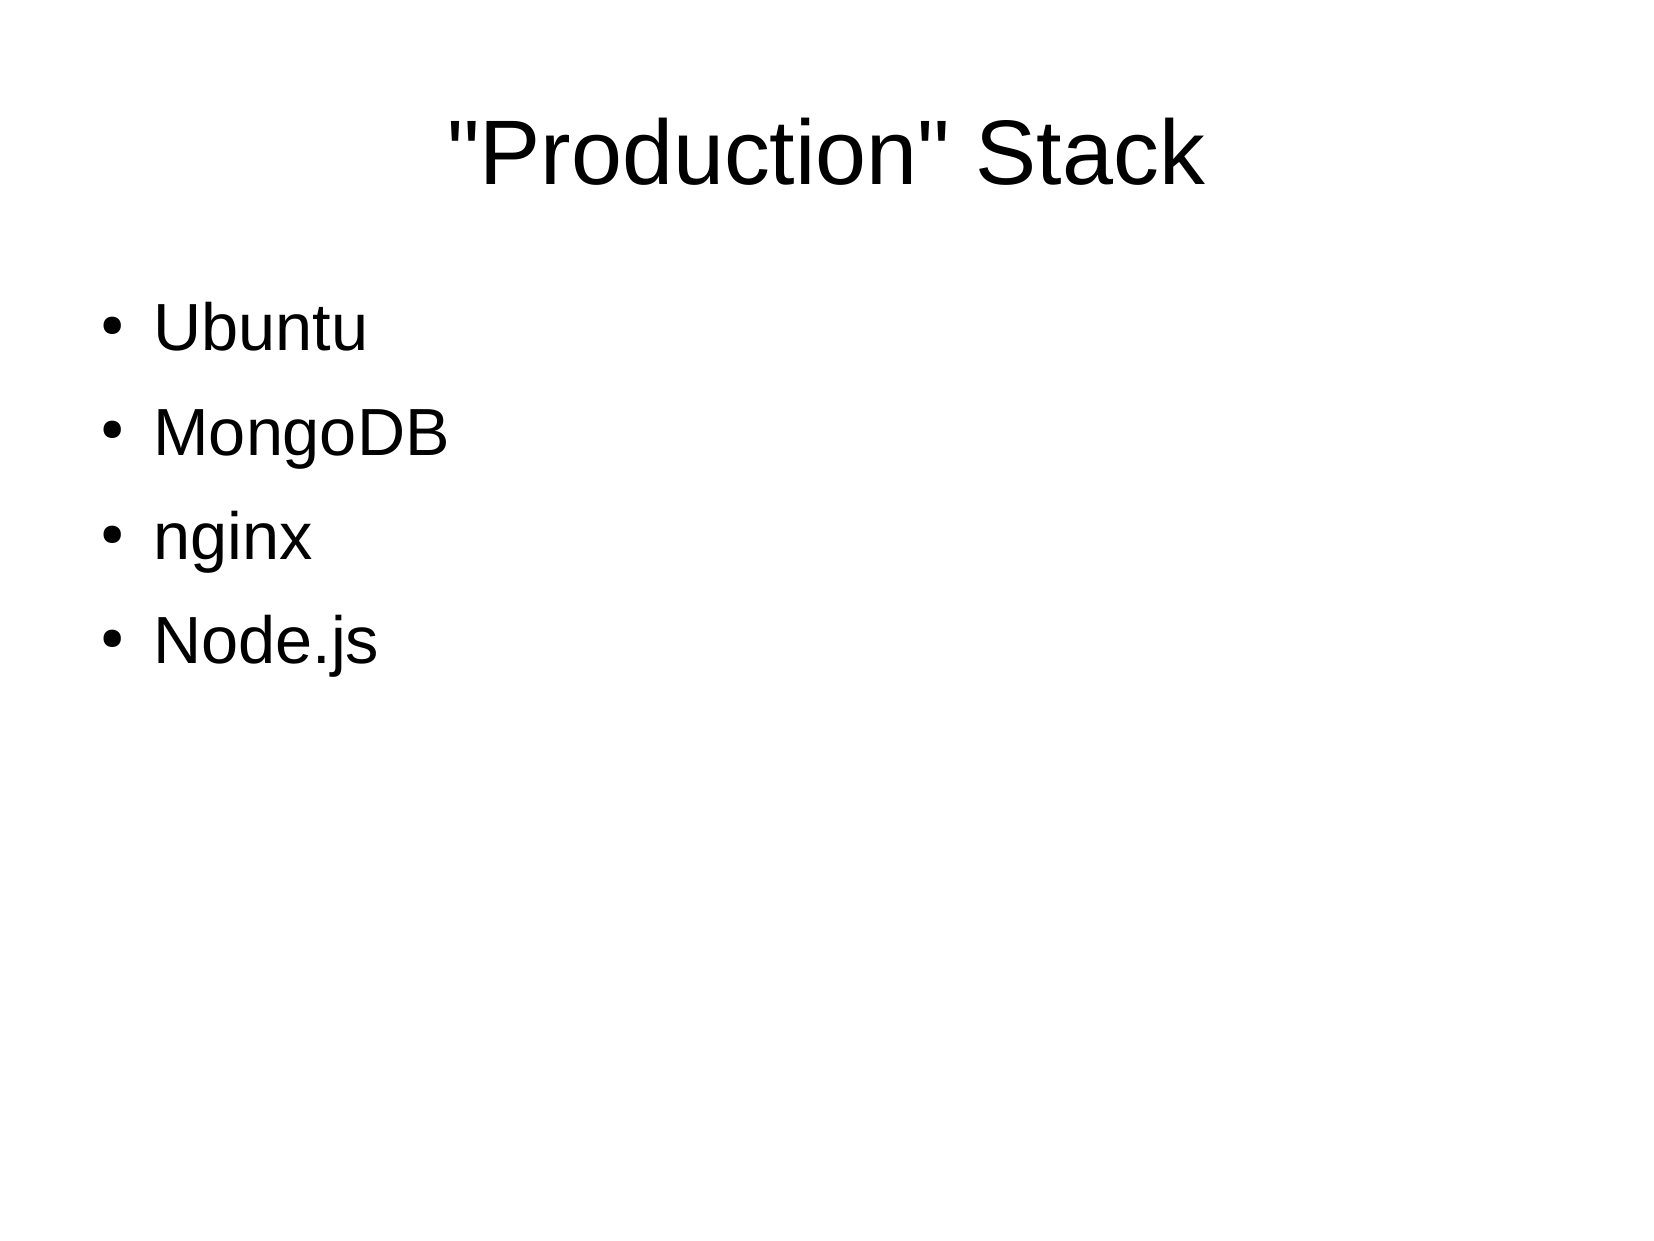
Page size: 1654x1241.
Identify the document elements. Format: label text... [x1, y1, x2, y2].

list Ubuntu MongoDB nginx Node.js [82, 290, 1571, 1010]
title "Production" Stack [82, 49, 1571, 257]
